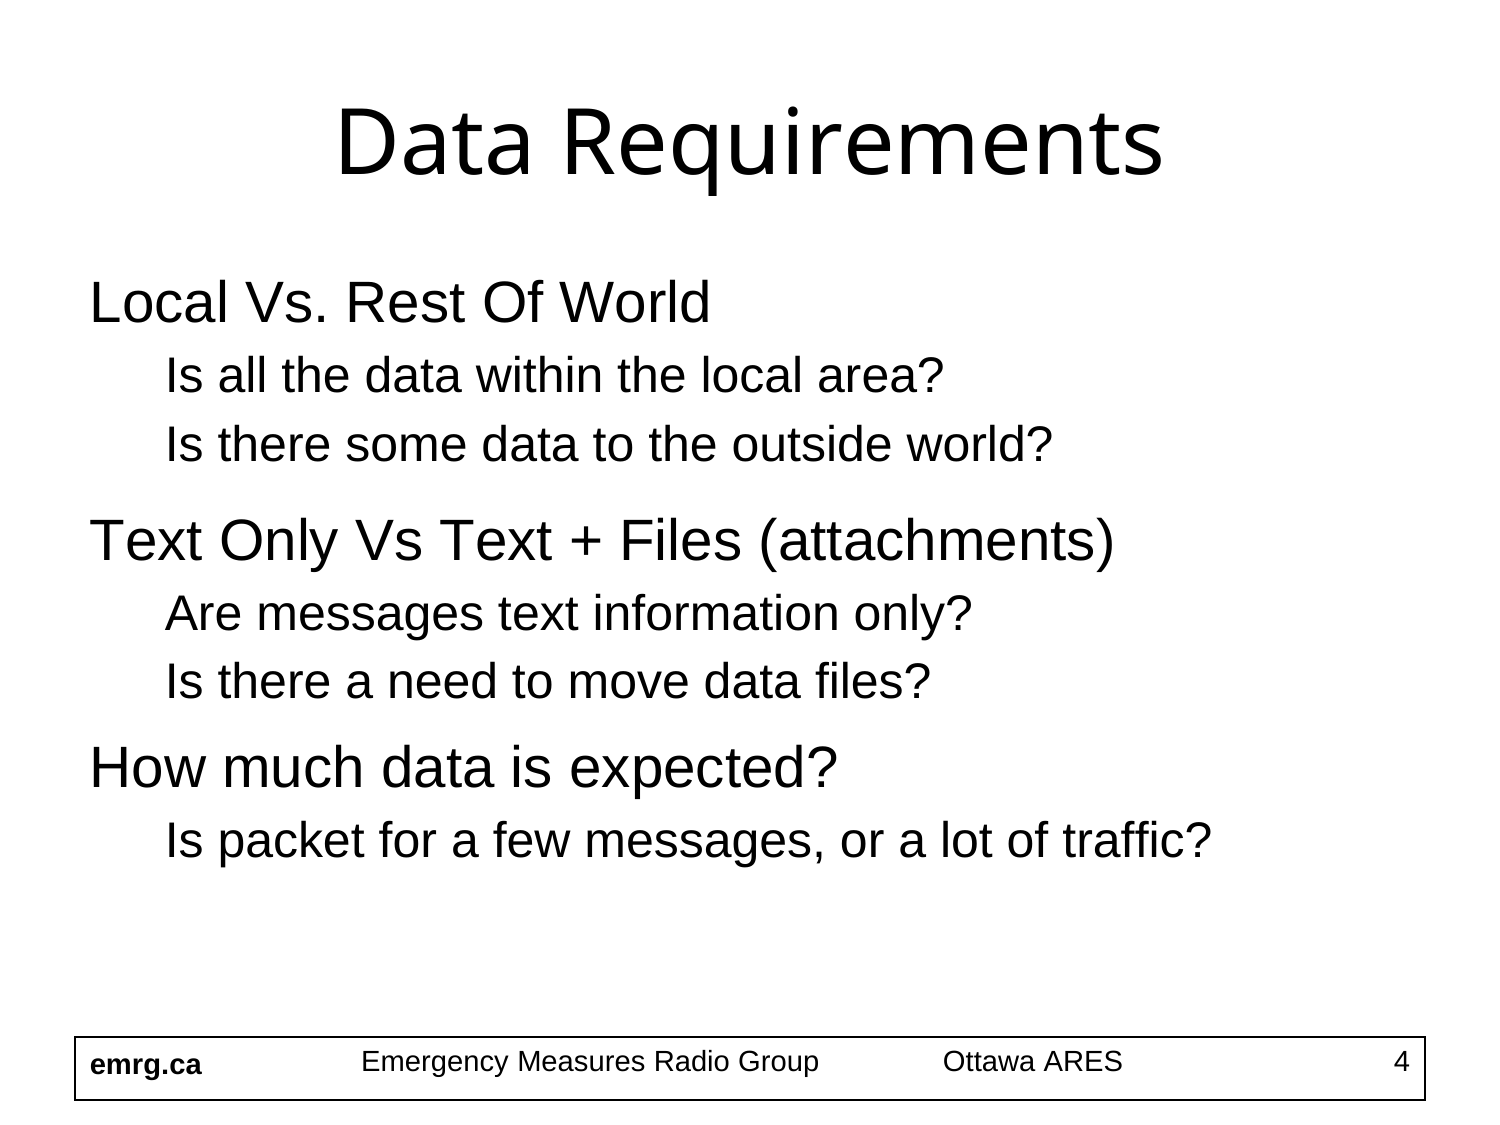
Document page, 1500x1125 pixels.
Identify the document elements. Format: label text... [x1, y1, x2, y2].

title Data Requirements [75, 45, 1426, 233]
list Local Vs. Rest Of World Is all the data within the local area? Is there some data to the outside world? Text Only Vs Text + Files (attachments) Are messages text information only? Is there a need to move data files? How much data is expected? Is packet for a few messages, or a lot of traffic? [75, 262, 1426, 1006]
